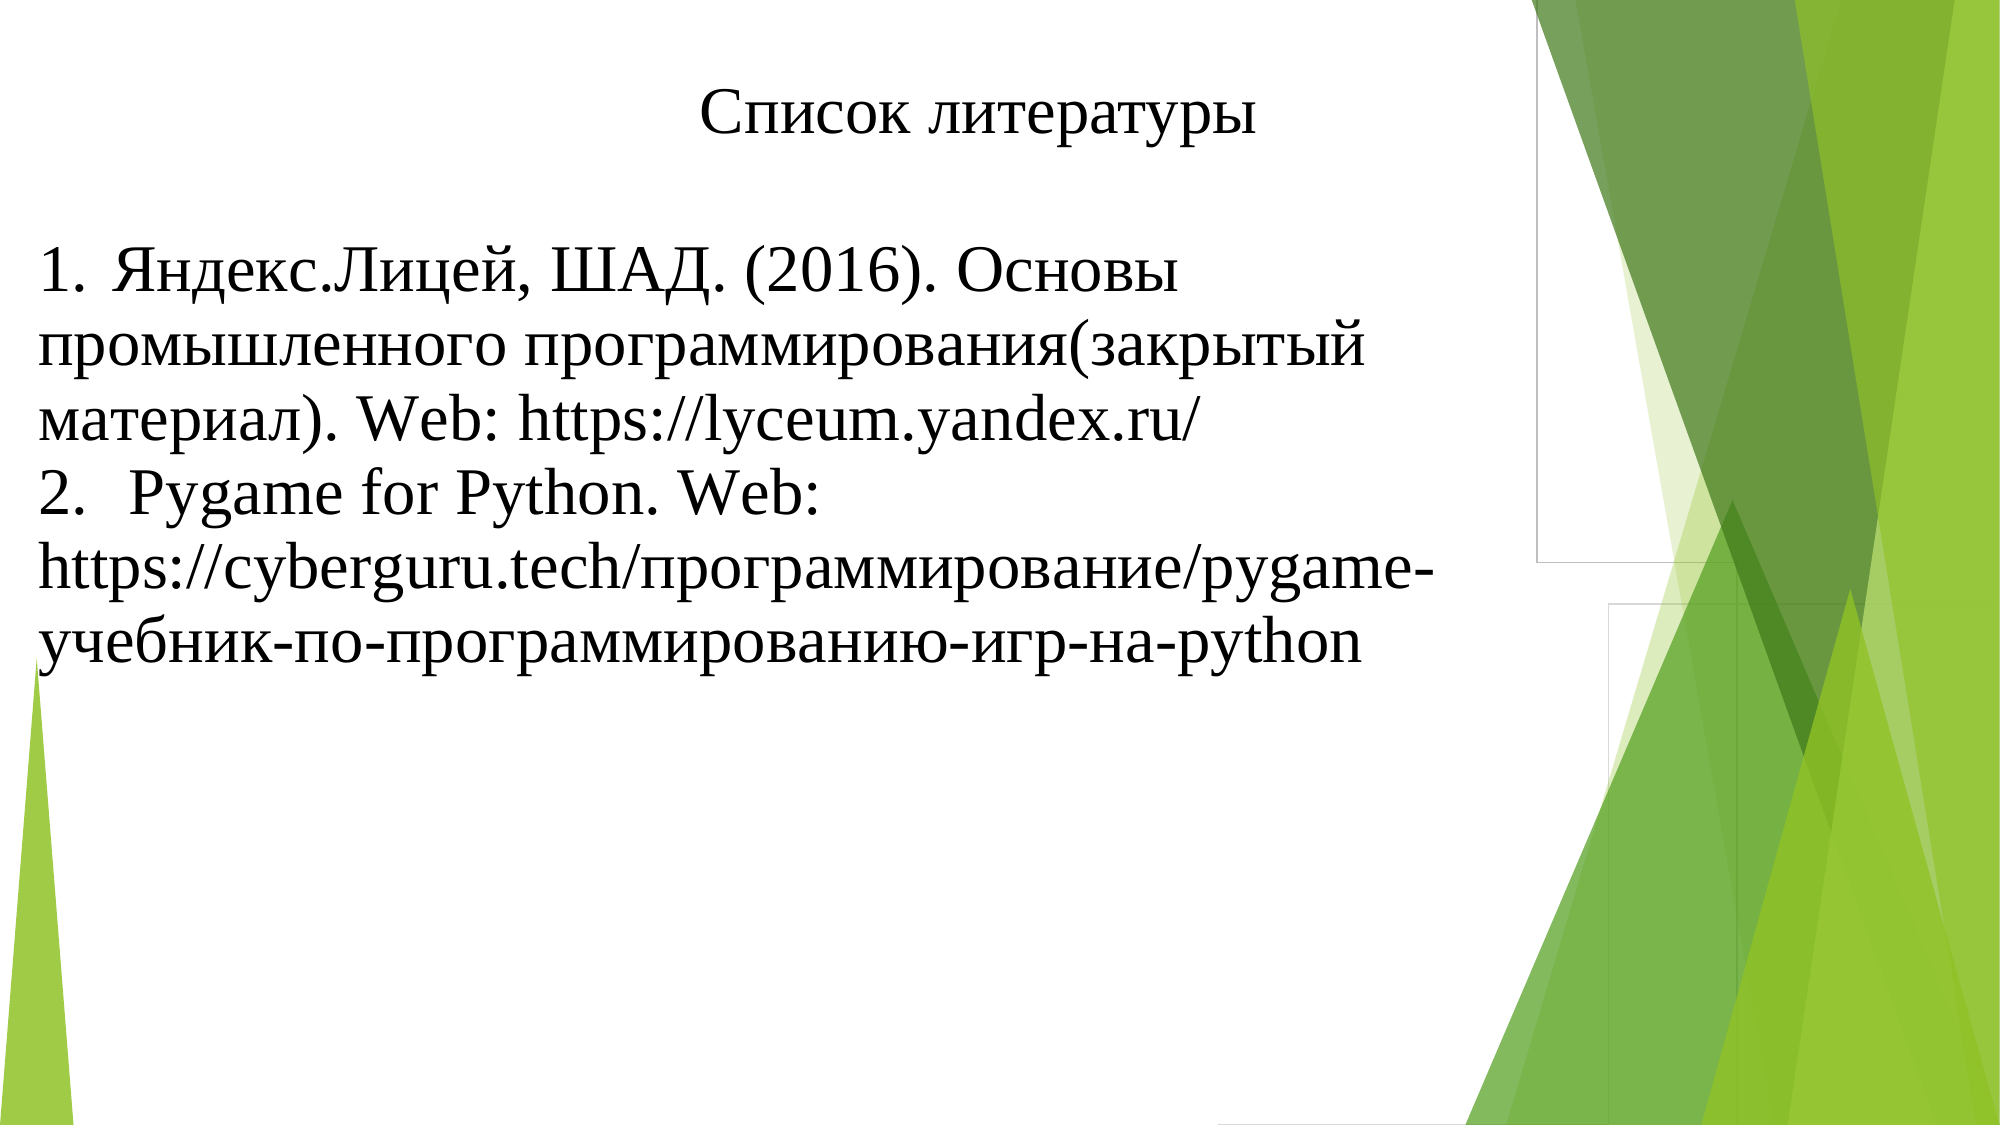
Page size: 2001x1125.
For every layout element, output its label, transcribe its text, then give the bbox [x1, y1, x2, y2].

text_box 1. Яндекс.Лицей, ШАД. (2016). Основы промышленного программирования(закрытый материал). Web: https://lyceum.yandex.ru/ 2. Pygame for Python. Web: https://cyberguru.tech/программирование/pygame-учебник-по-программированию-игр-на-python [23, 224, 1630, 1057]
title Список литературы [685, 19, 1304, 224]
